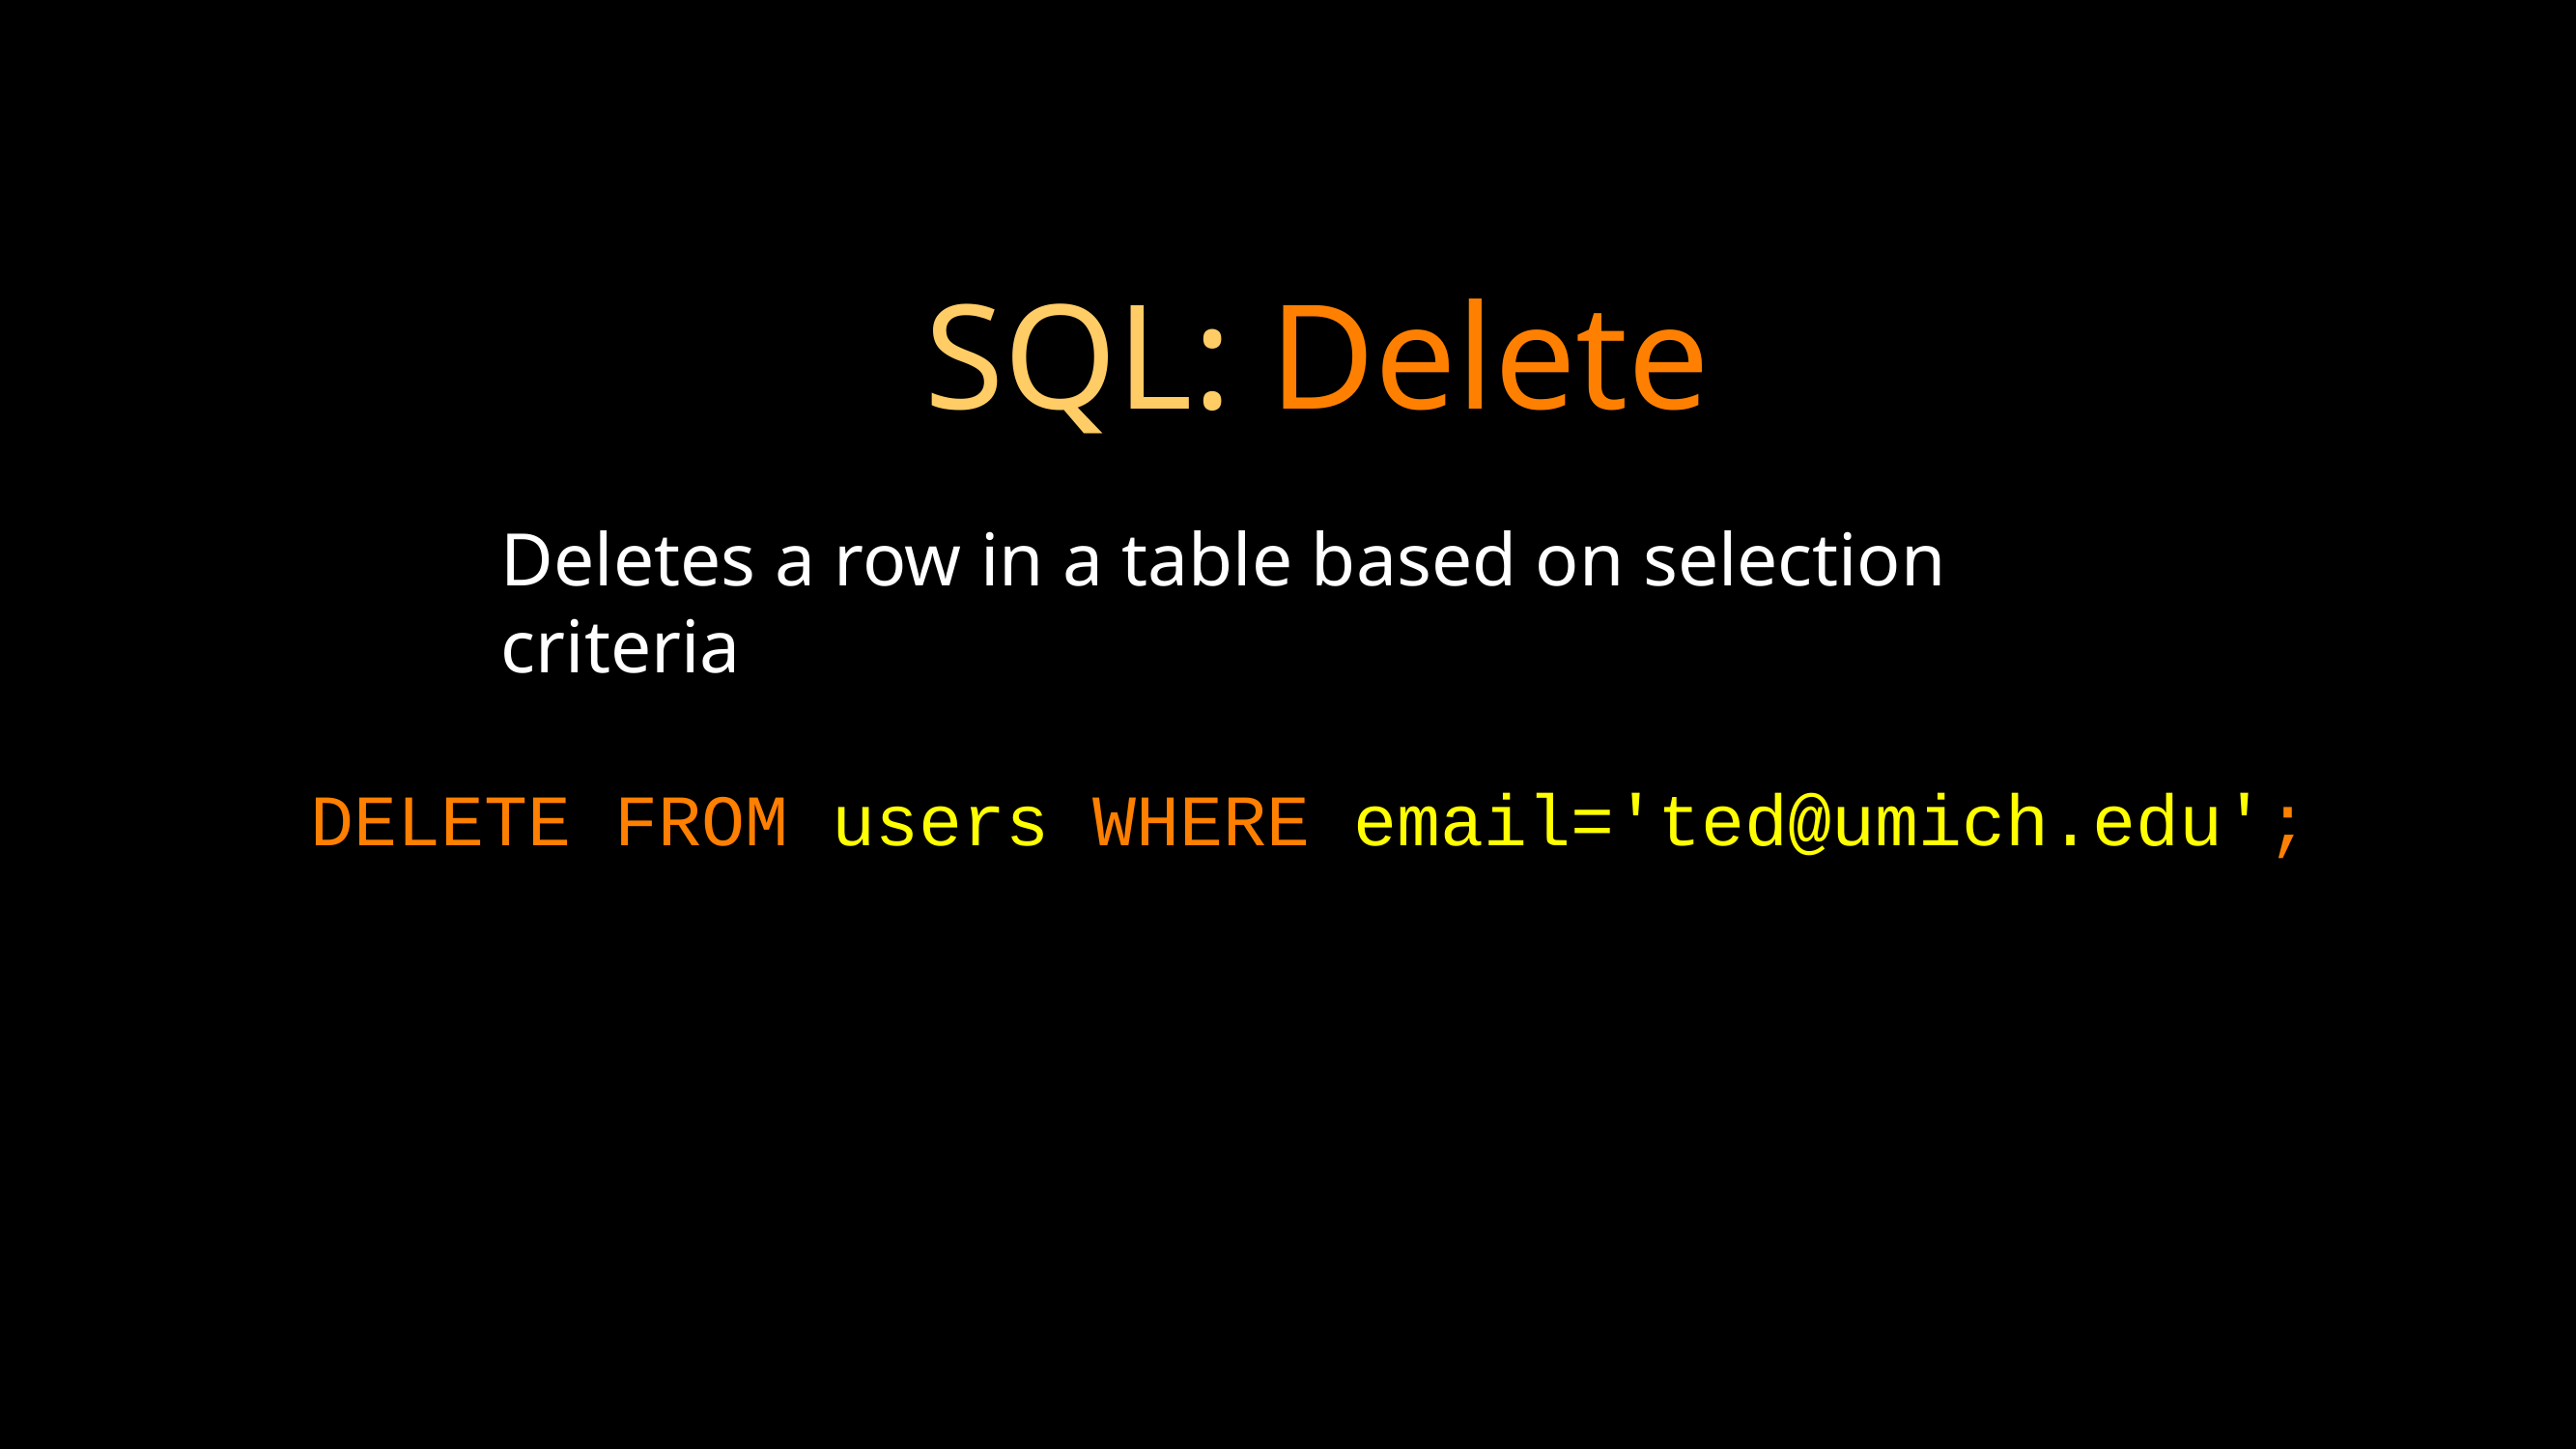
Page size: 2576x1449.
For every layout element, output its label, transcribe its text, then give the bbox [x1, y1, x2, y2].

text_box DELETE FROM users WHERE email='ted@umich.edu'; [310, 773, 2310, 861]
title SQL: Delete [213, 168, 2421, 534]
list Deletes a row in a table based on selection criteria [461, 480, 2158, 721]
